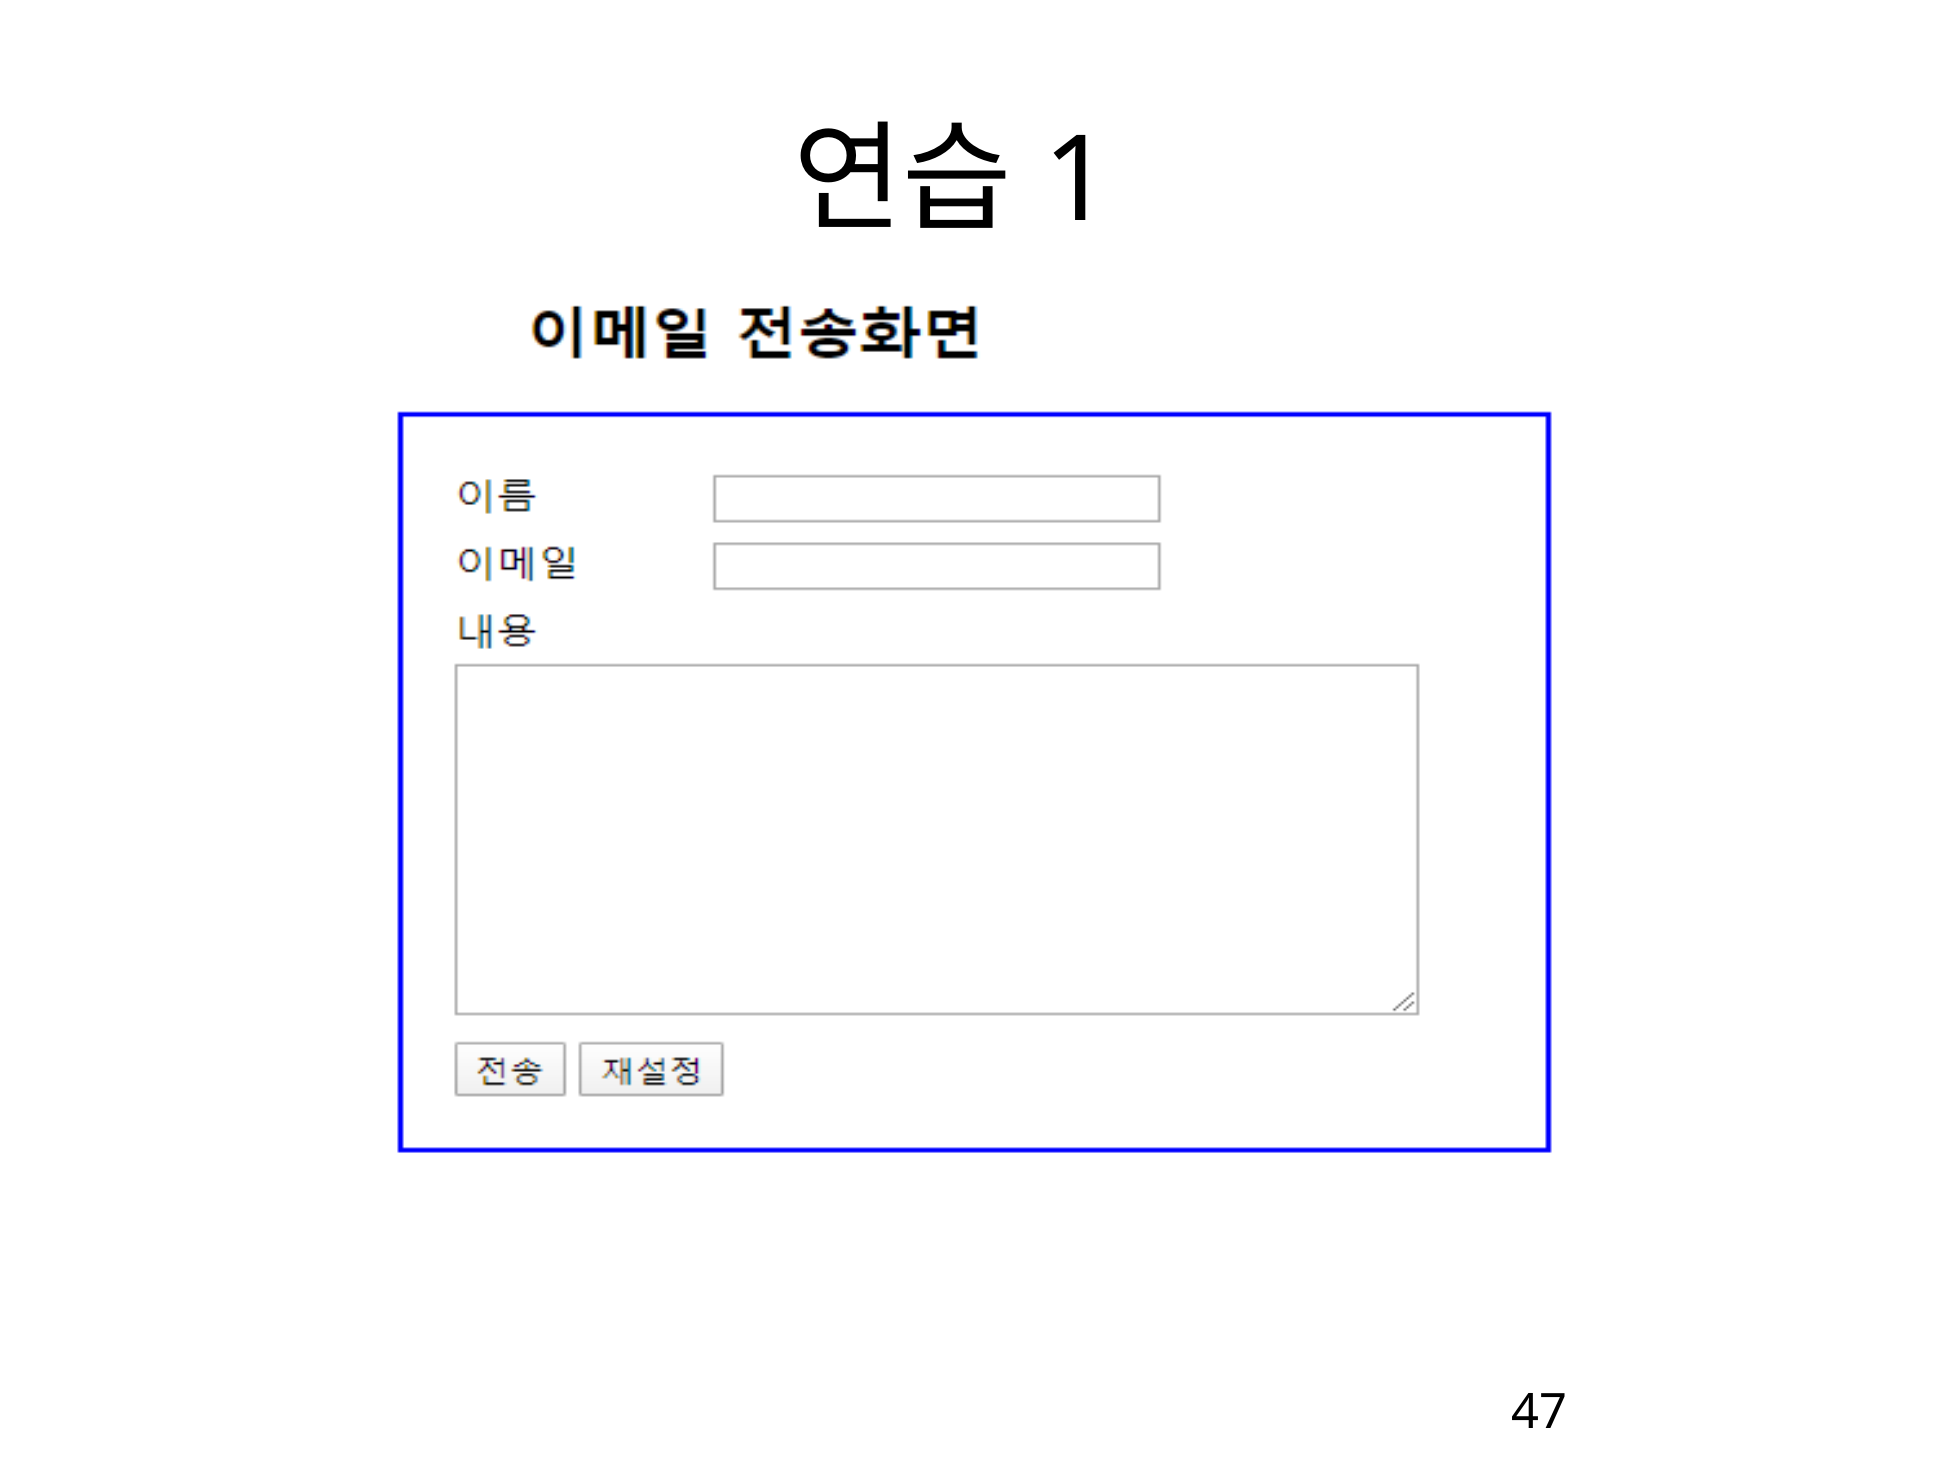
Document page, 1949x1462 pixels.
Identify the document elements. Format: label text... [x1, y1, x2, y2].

slide_number <숫자> [1496, 1372, 1899, 1462]
picture [347, 280, 1588, 1198]
title 연습 1 [156, 92, 1749, 255]
